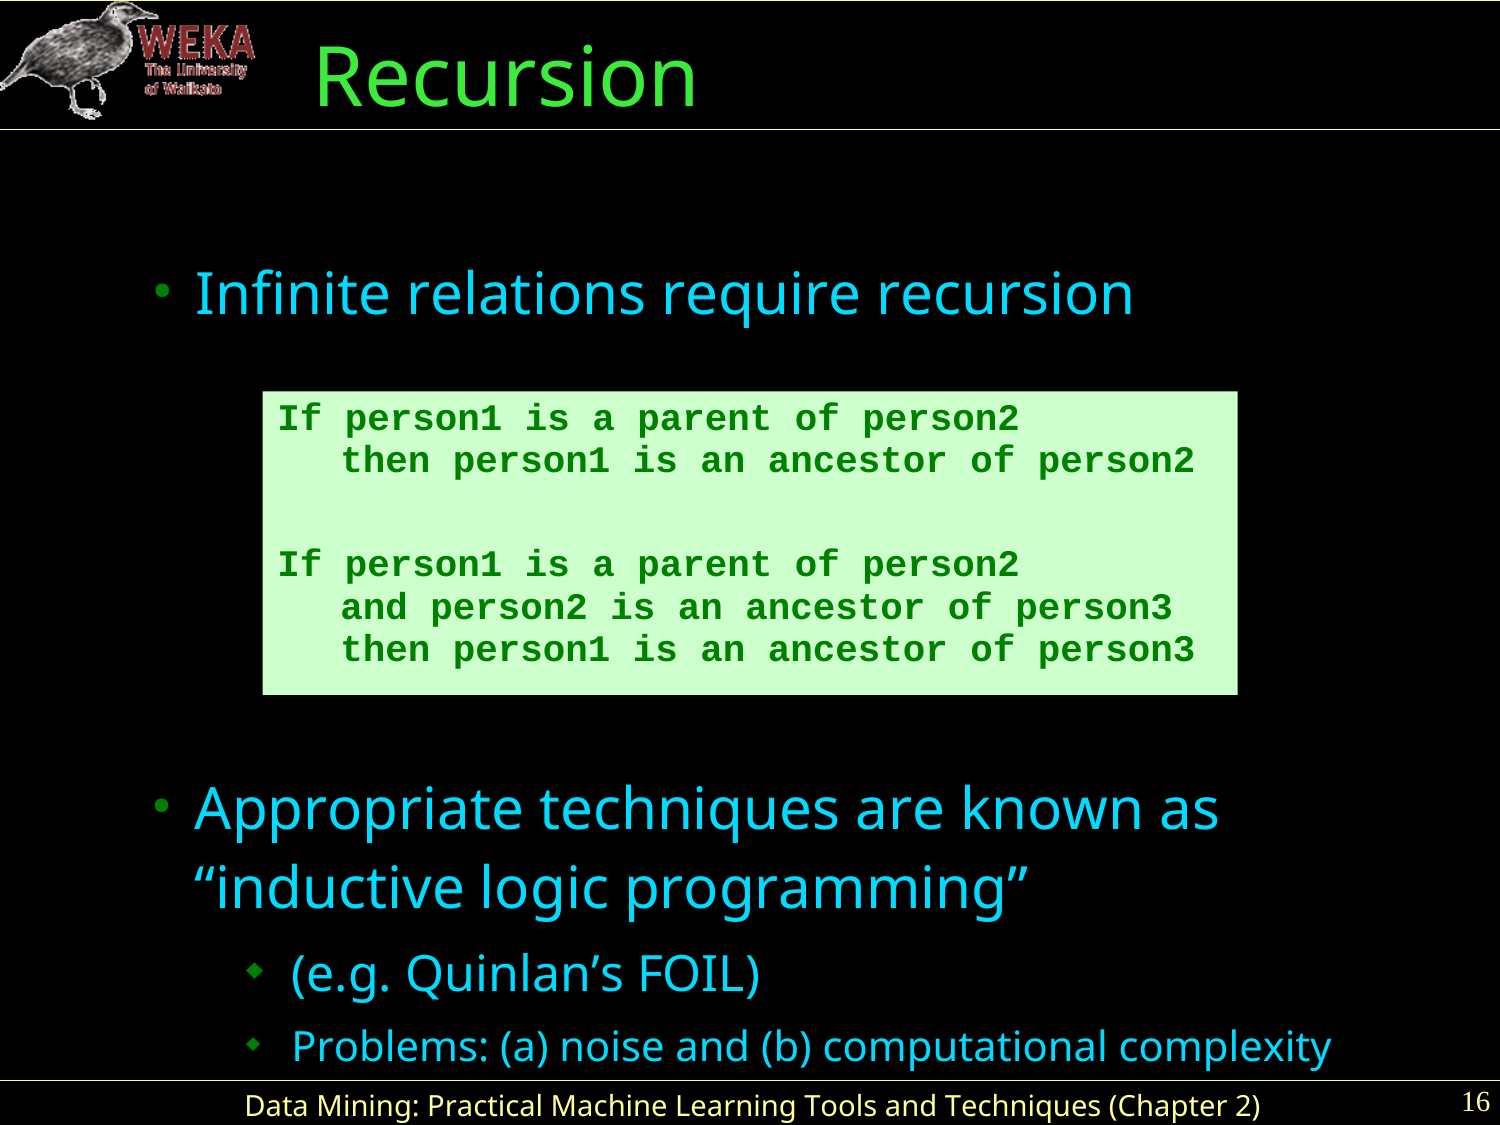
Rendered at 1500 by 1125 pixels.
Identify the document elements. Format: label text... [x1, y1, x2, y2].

text_box Infinite relations require recursion [138, 151, 1439, 464]
picture [0, 1, 266, 129]
text_box Appropriate techniques are known as “inductive logic programming” (e.g. Quinlan’s FOIL) Problems: (a) noise and (b) computational complexity [137, 666, 1438, 1019]
title Recursion [297, 10, 1500, 171]
text_box If person1 is a parent of person2 then person1 is an ancestor of person2 If person1 is a parent of person2 and person2 is an ancestor of person3 then person1 is an ancestor of person3 [262, 464, 1238, 695]
